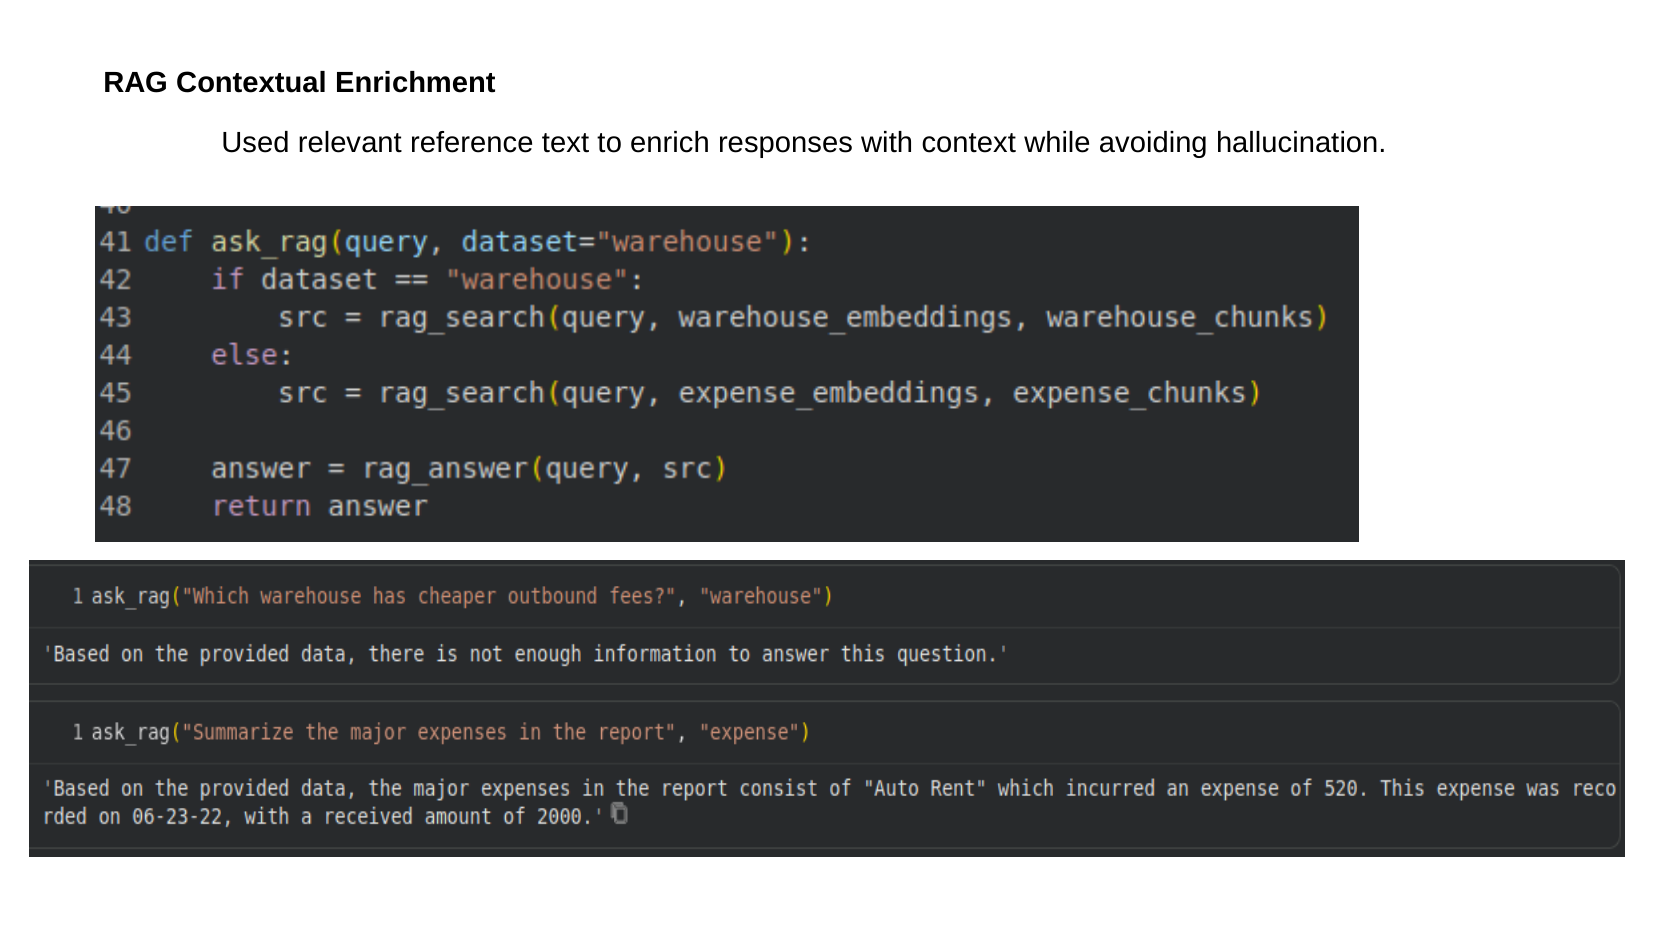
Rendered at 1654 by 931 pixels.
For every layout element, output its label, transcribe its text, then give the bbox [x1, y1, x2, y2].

text_box RAG Contextual Enrichment [88, 59, 562, 139]
picture [29, 560, 1625, 857]
text_box Used relevant reference text to enrich responses with context while avoiding hallucination. [206, 118, 1447, 178]
picture [95, 206, 1359, 542]
